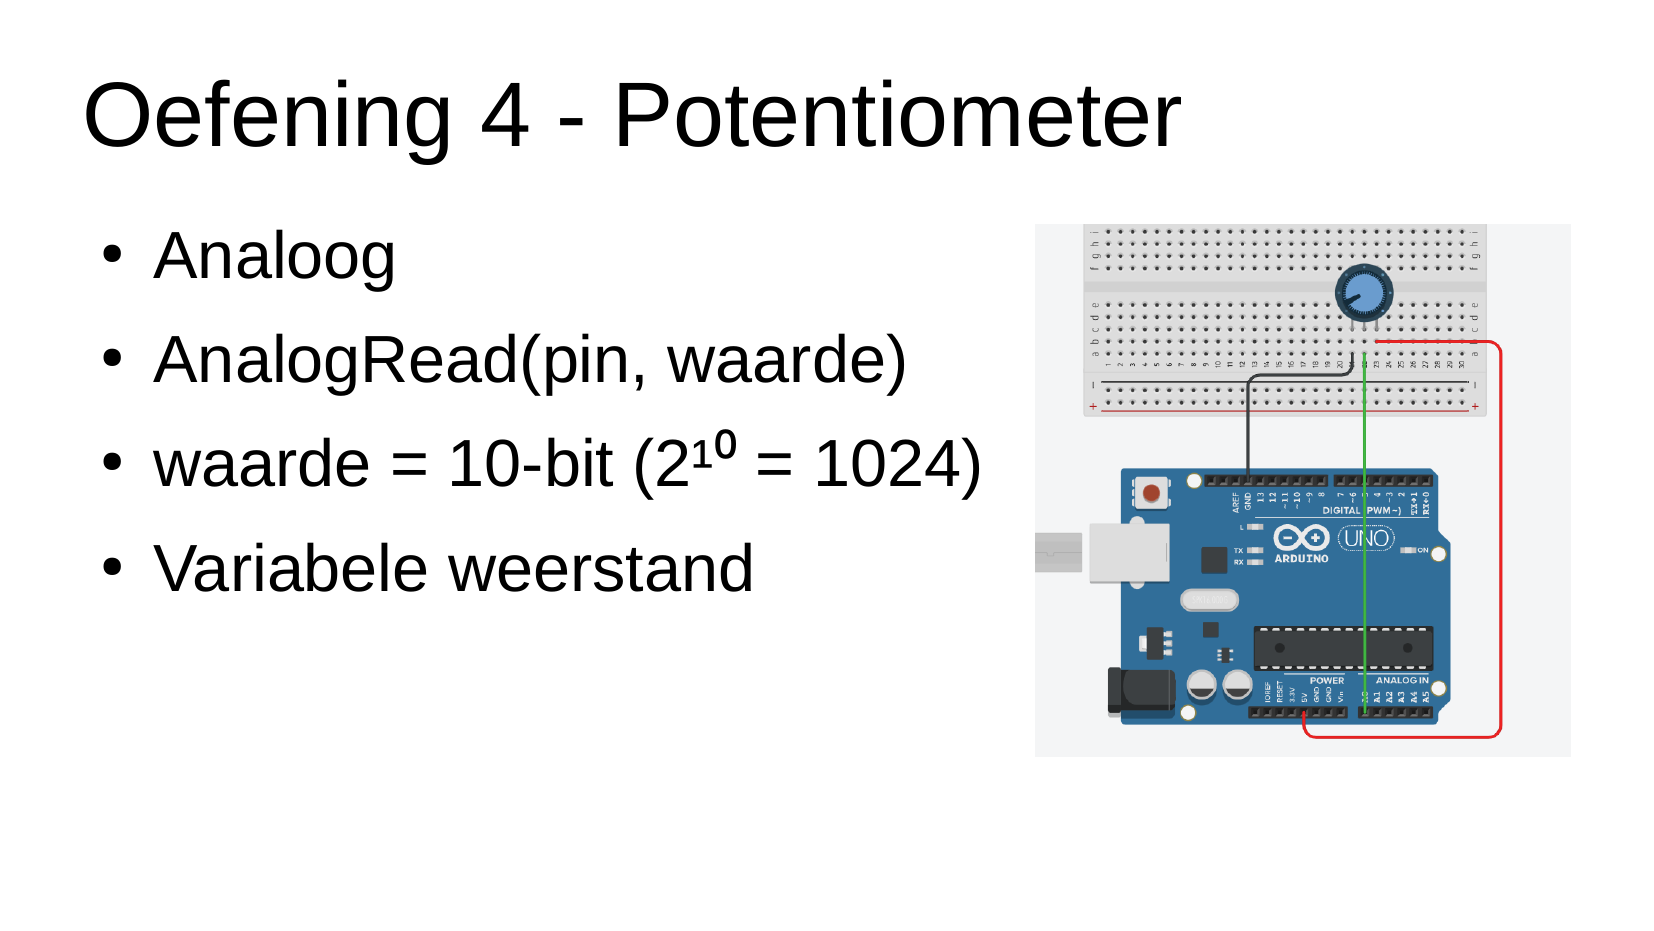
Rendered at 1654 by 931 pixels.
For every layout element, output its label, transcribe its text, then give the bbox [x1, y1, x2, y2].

list Analoog AnalogRead(pin, waarde) waarde = 10-bit (2¹⁰ = 1024) Variabele weerstand [82, 217, 1571, 758]
title Oefening 4 - Potentiometer [82, 37, 1571, 193]
picture [1035, 224, 1571, 758]
